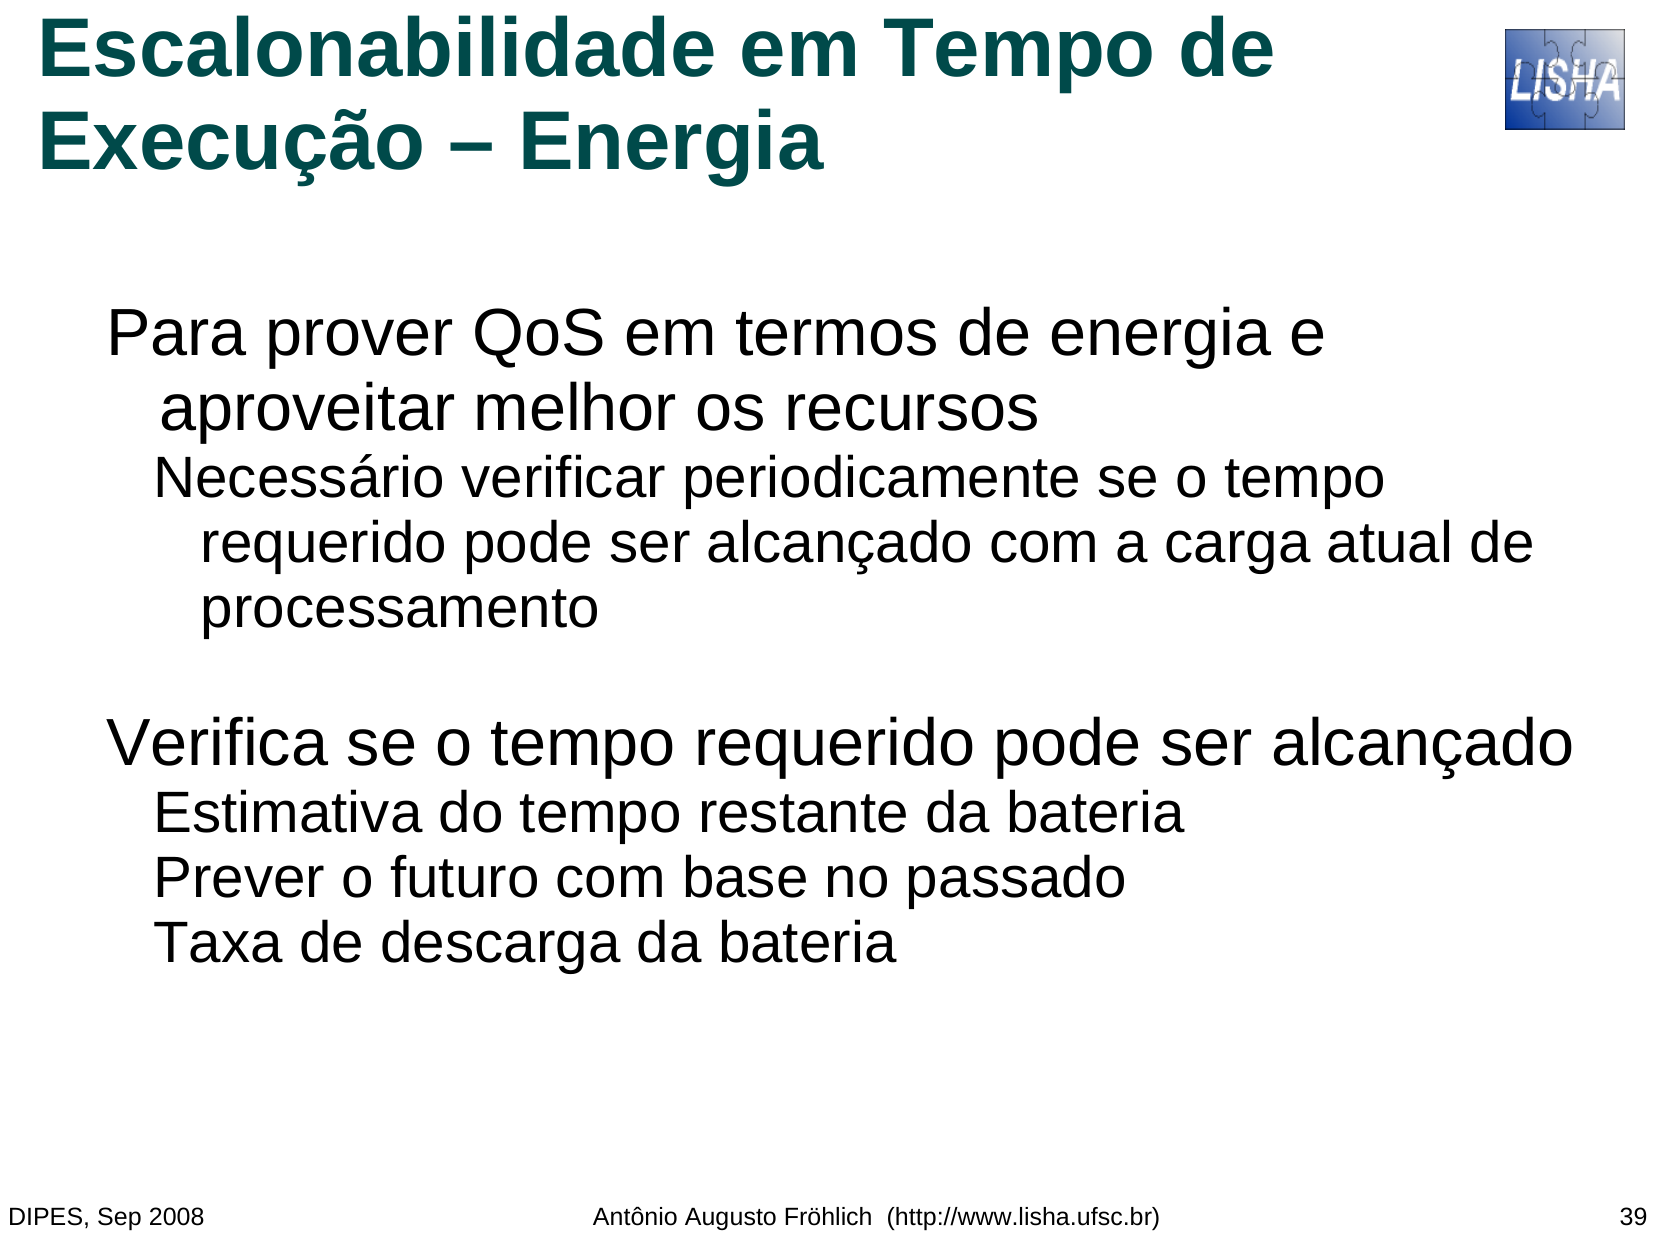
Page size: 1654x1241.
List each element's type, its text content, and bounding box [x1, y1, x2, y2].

picture [1505, 29, 1625, 130]
list Para prover QoS em termos de energia e aproveitar melhor os recursos Necessário verificar periodicamente se o tempo requerido pode ser alcançado com a carga atual de processamento Verifica se o tempo requerido pode ser alcançado Estimativa do tempo restante da bateria Prever o futuro com base no passado Taxa de descarga da bateria [59, 295, 1595, 1182]
title Escalonabilidade em Tempo de Execução – Energia [37, 0, 1426, 187]
